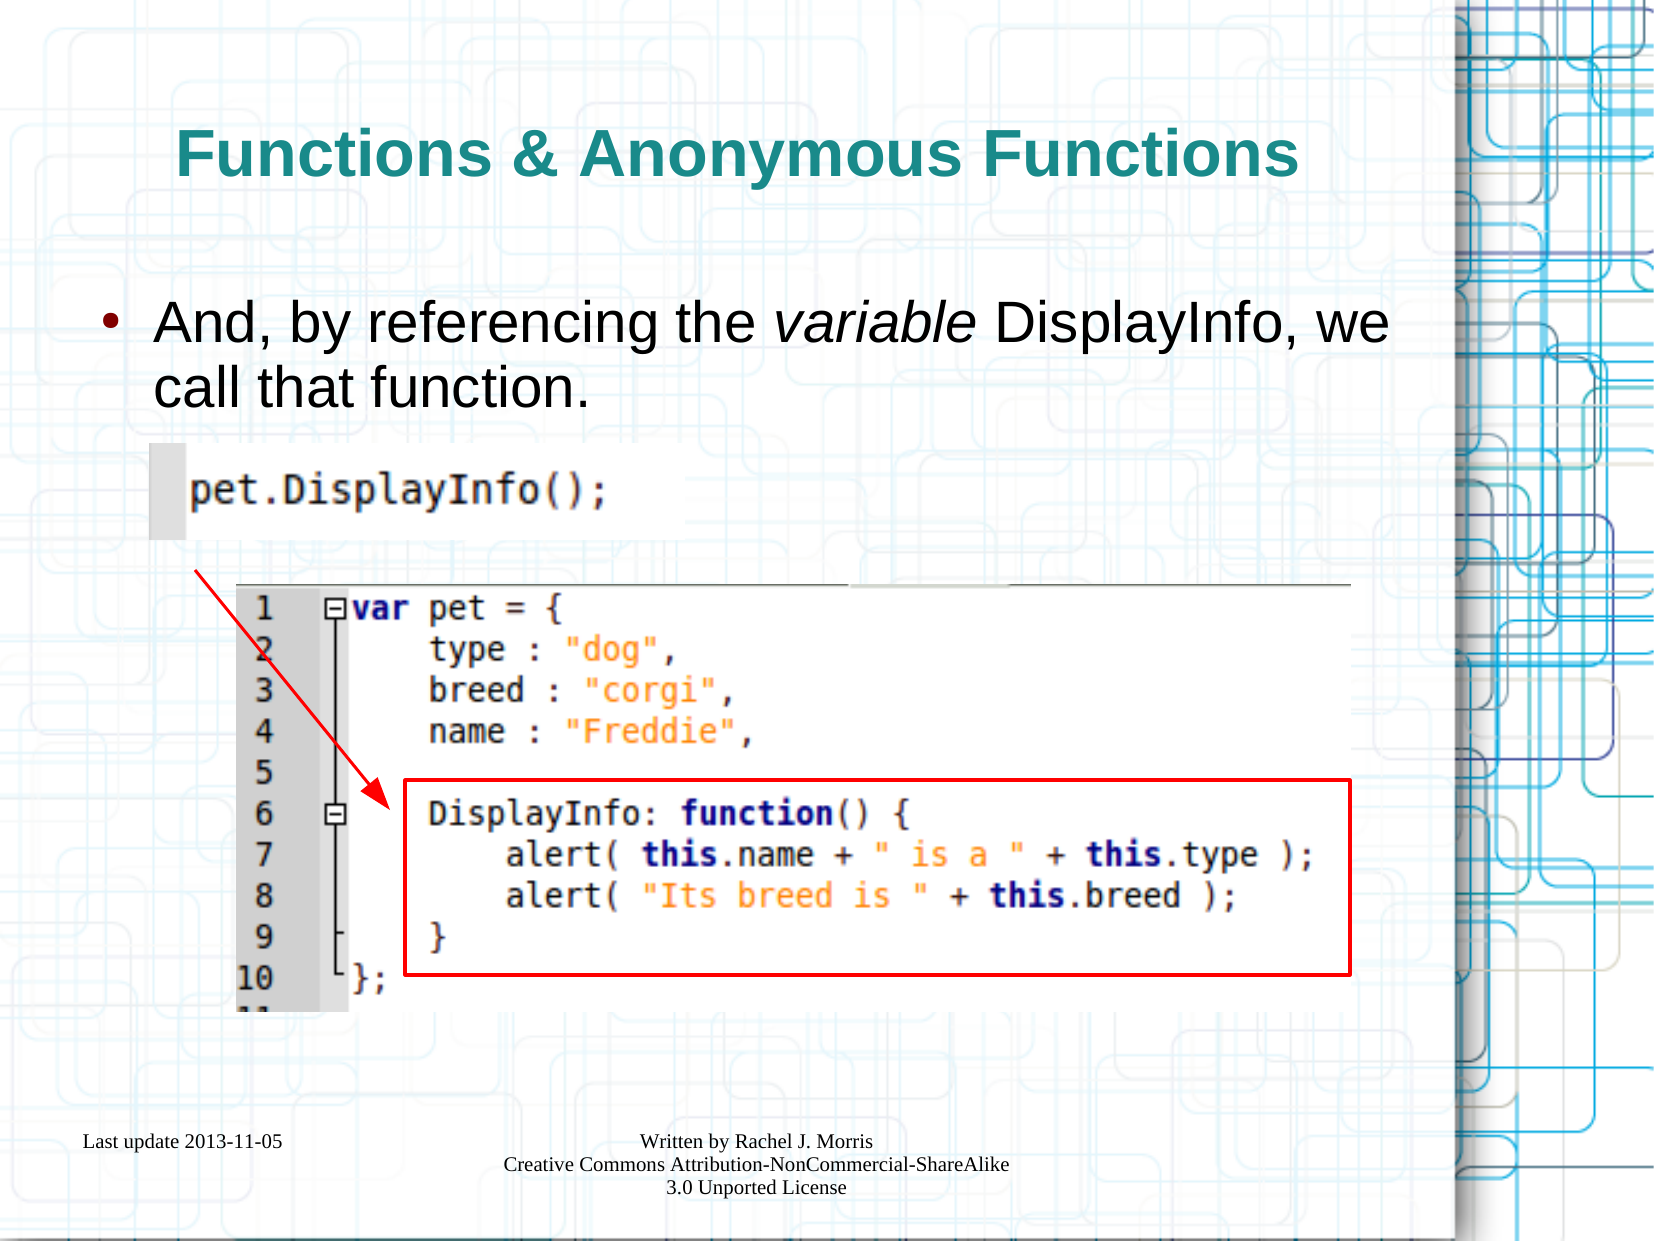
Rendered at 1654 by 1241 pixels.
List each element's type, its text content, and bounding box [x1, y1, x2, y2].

list And, by referencing the variable DisplayInfo, we call that function. [82, 290, 1418, 1010]
picture [0, 0, 1654, 1241]
title Functions & Anonymous Functions [59, 49, 1418, 257]
